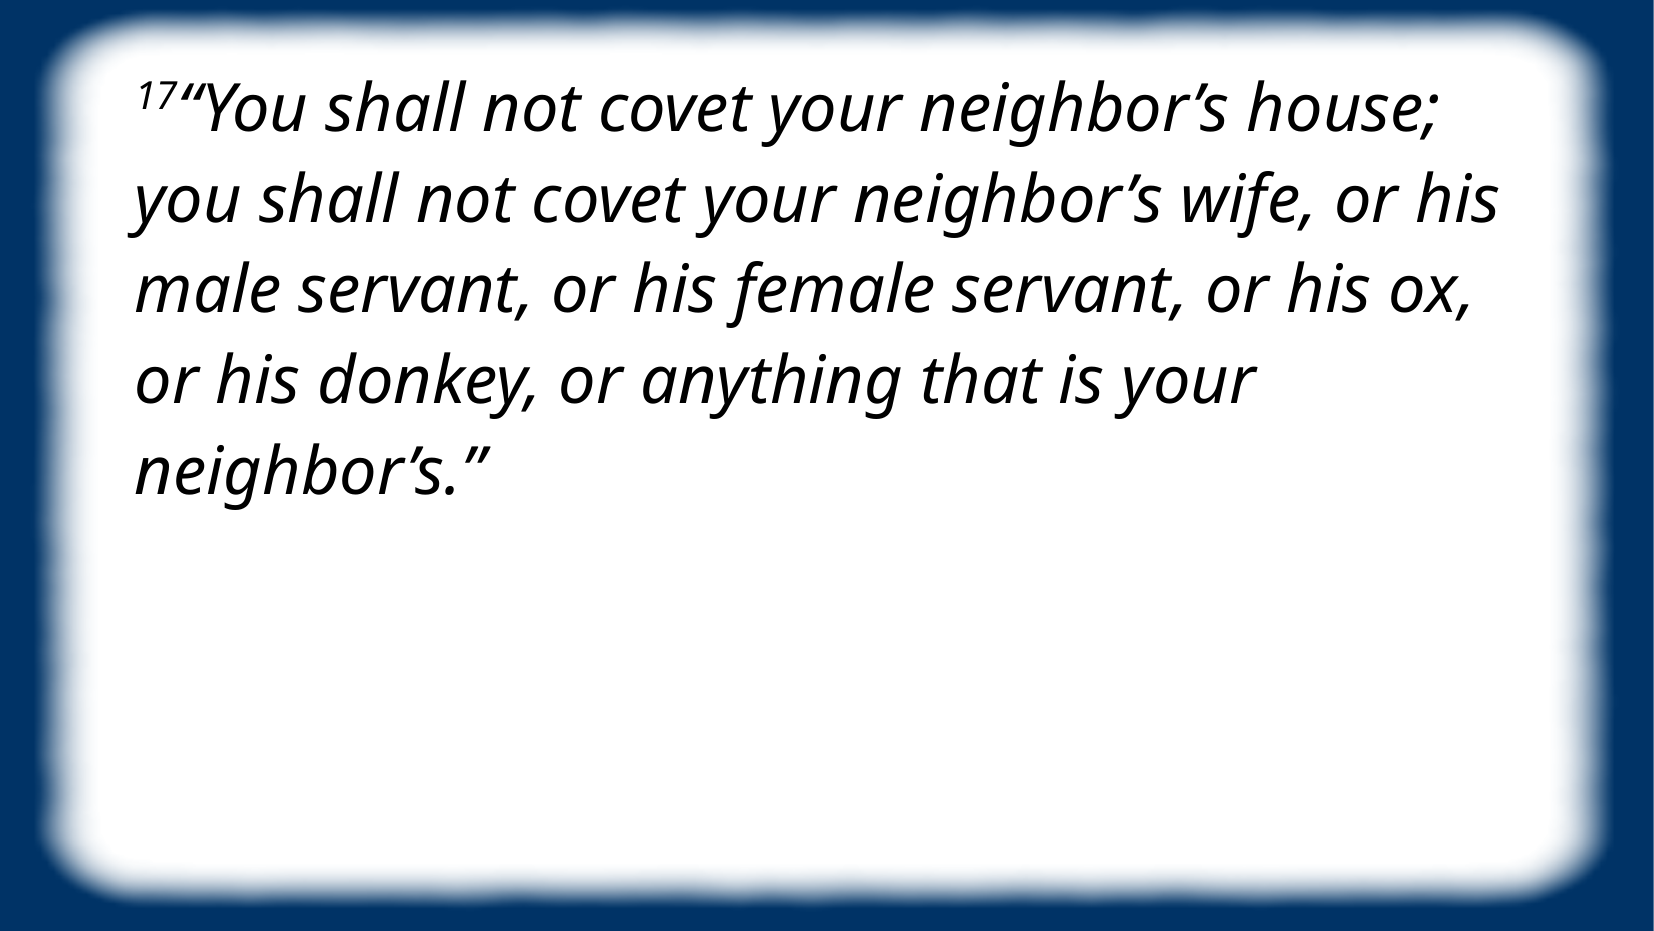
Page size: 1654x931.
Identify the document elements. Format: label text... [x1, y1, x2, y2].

text_box 17“You shall not covet your neighbor’s house; you shall not covet your neighbor’s wife, or his male servant, or his female servant, or his ox, or his donkey, or anything that is your neighbor’s.” [120, 52, 1546, 541]
picture [0, 0, 1654, 931]
